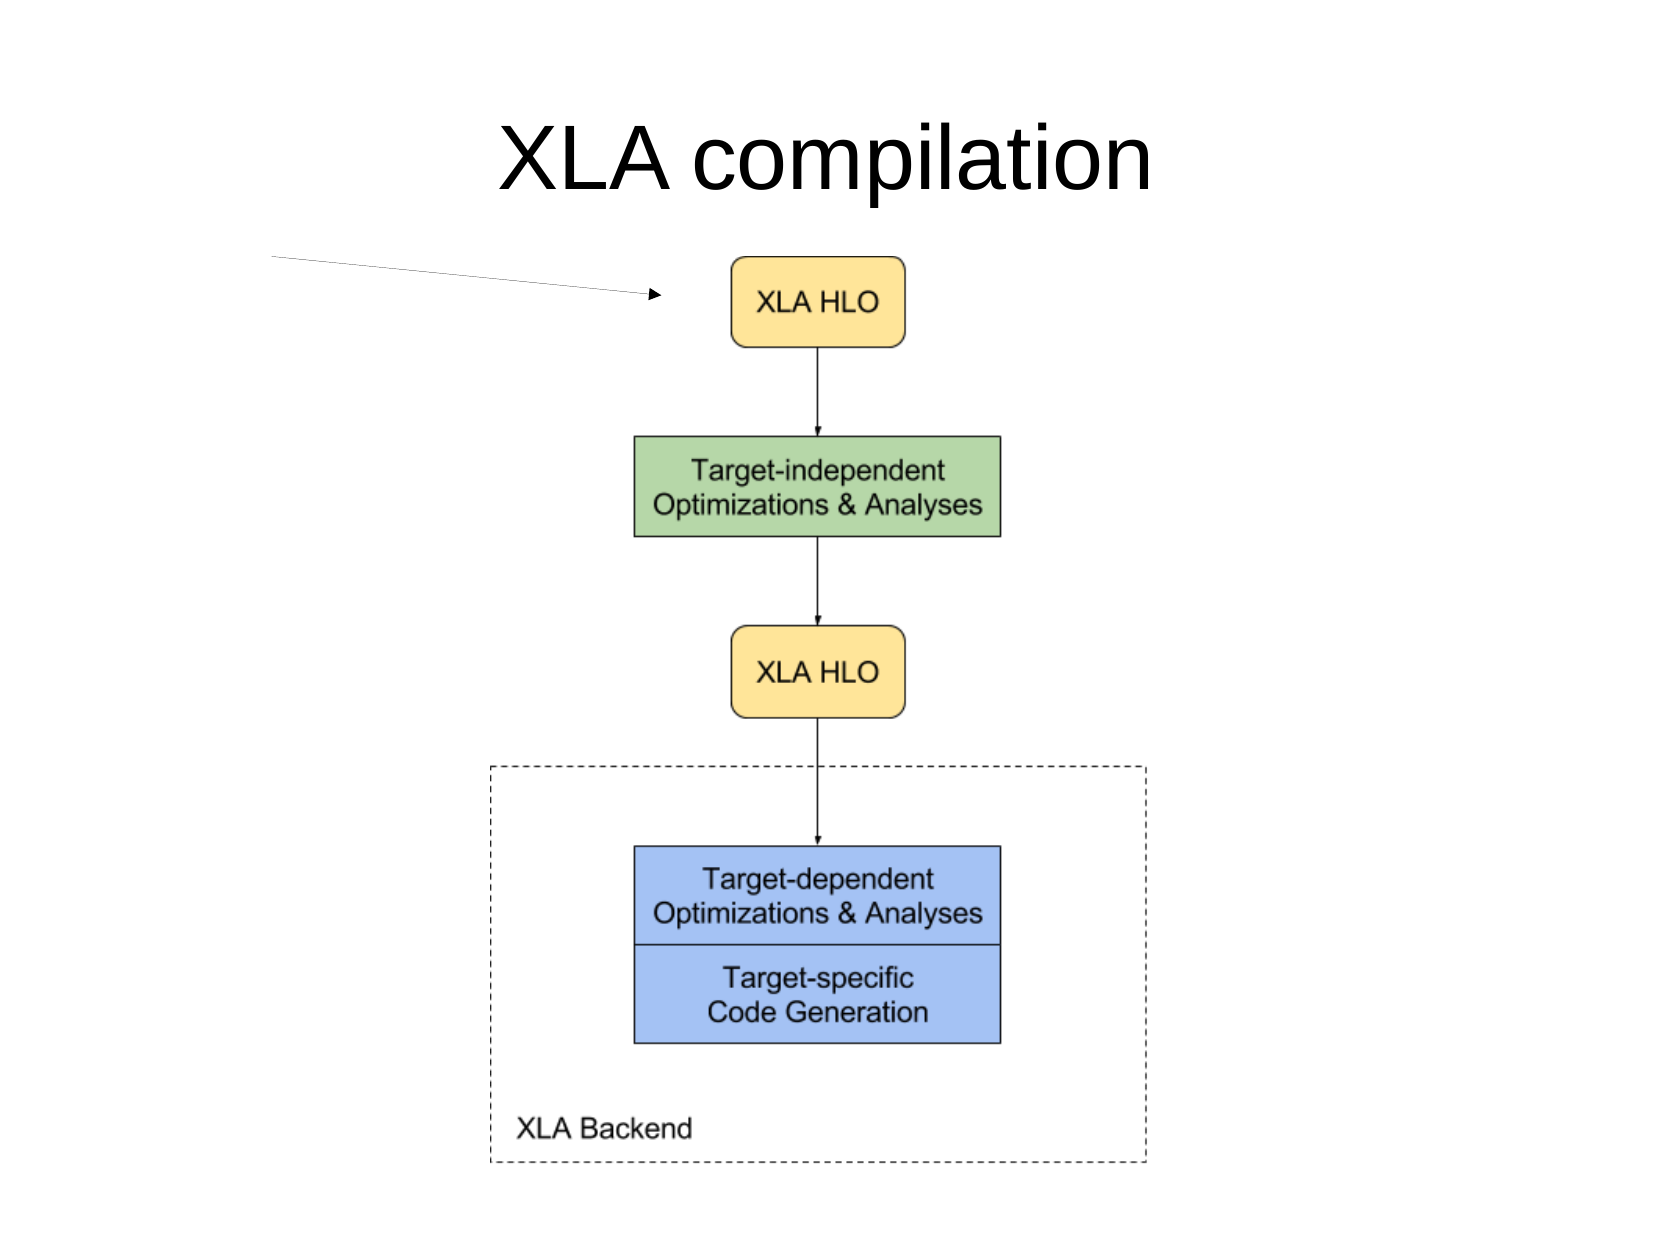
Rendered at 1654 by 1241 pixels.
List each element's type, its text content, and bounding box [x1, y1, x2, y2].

picture [490, 256, 1158, 1171]
text_box XLA compilation [82, 49, 1571, 257]
